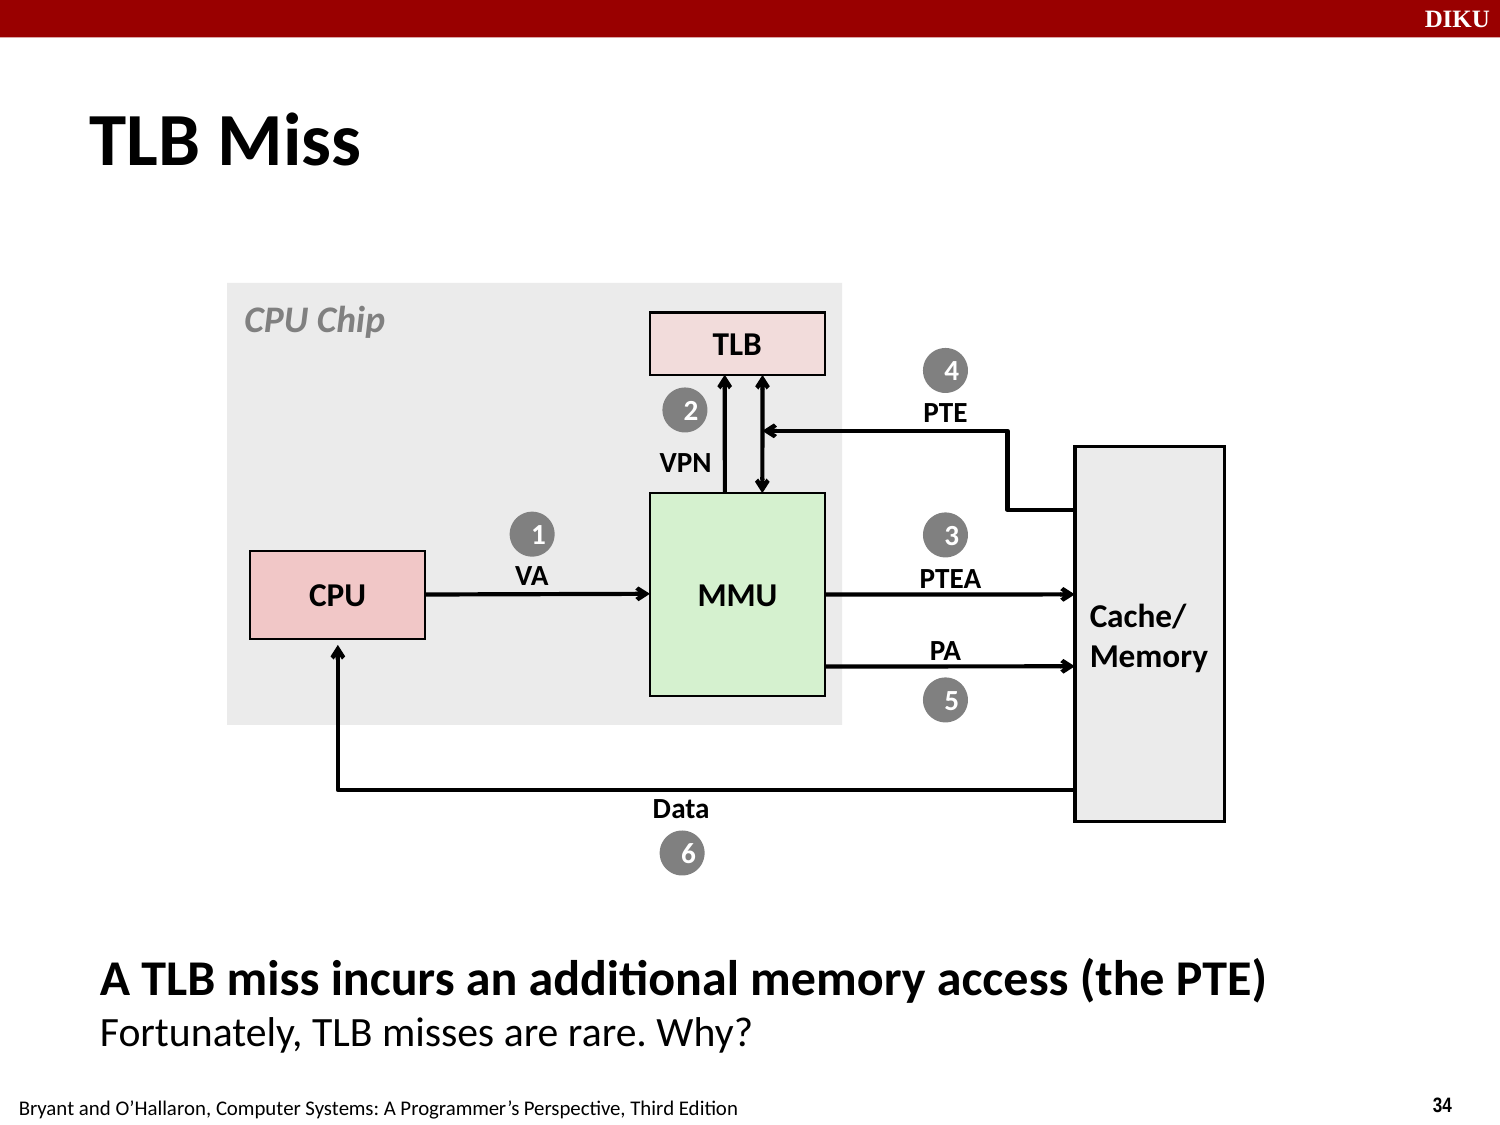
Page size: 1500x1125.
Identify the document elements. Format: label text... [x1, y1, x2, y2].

text_box CPU Chip [229, 287, 400, 348]
text_box PA [915, 669, 976, 676]
text_box 6 [659, 830, 705, 876]
text_box TLB Miss [75, 71, 1500, 200]
text_box PTE [908, 387, 983, 429]
text_box MMU [650, 493, 826, 697]
text_box [826, 597, 843, 664]
text_box PA [915, 624, 976, 664]
text_box Data [637, 792, 725, 834]
text_box PTEA [904, 552, 997, 592]
text_box PTE [908, 433, 983, 438]
text_box [227, 282, 843, 725]
text_box 5 [922, 677, 968, 723]
text_box Cache/ Memory [1074, 446, 1225, 822]
text_box PTEA [904, 597, 997, 604]
text_box TLB [649, 312, 825, 375]
text_box A TLB miss incurs an additional memory access (the PTE) Fortunately, TLB misses are rare. Why? [85, 937, 1350, 1088]
text_box 4 [922, 347, 968, 393]
text_box VPN [644, 437, 727, 488]
text_box VA [500, 550, 564, 601]
text_box [726, 375, 761, 493]
text_box [764, 433, 843, 592]
text_box 1 [509, 511, 555, 557]
text_box 2 [662, 387, 708, 433]
text_box CPU [250, 551, 426, 639]
text_box Data [637, 783, 725, 788]
text_box 3 [922, 512, 968, 558]
